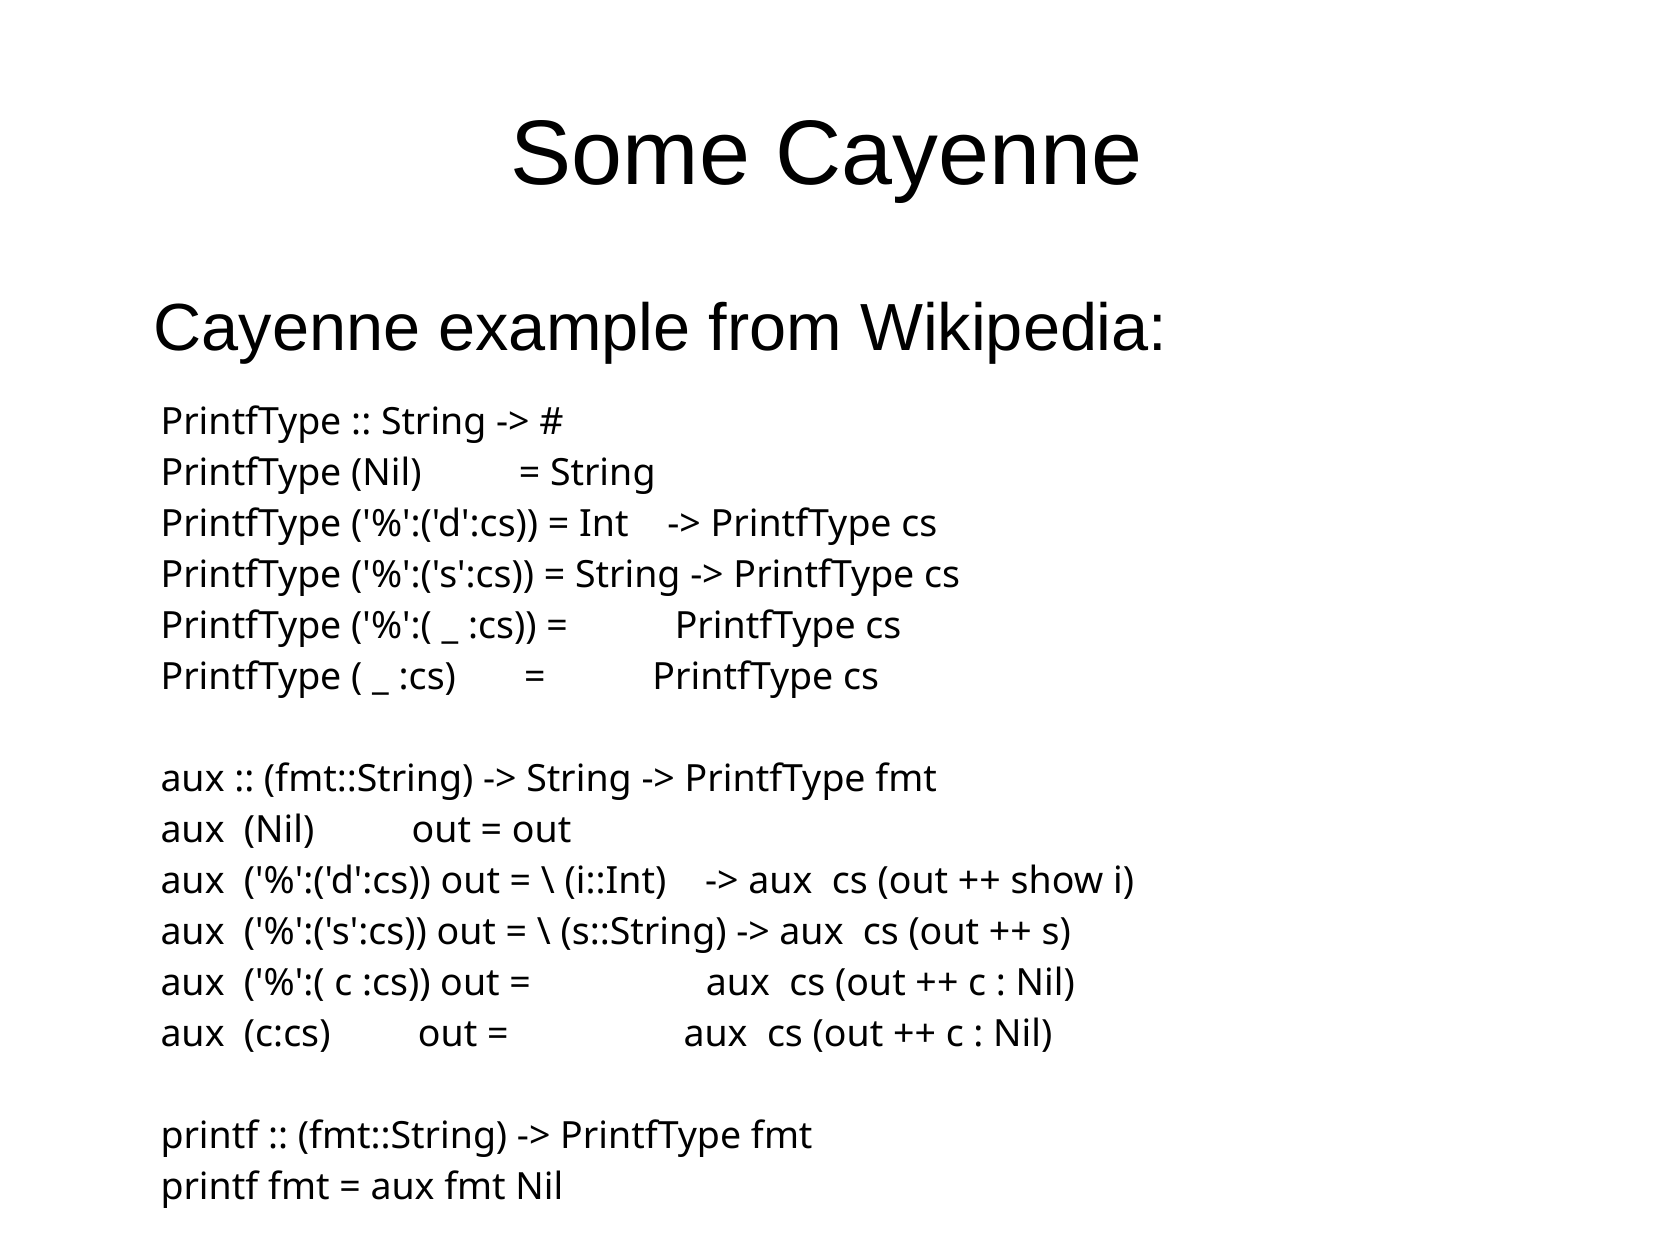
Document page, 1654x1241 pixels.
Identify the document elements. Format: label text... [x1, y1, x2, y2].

title Some Cayenne [82, 49, 1571, 257]
list Cayenne example from Wikipedia: PrintfType :: String -> # PrintfType (Nil) = String PrintfType ('%':('d':cs)) = Int -> PrintfType cs PrintfType ('%':('s':cs)) = String -> PrintfType cs PrintfType ('%':( _ :cs)) = PrintfType cs PrintfType ( _ :cs) = PrintfType cs aux :: (fmt::String) -> String -> PrintfType fmt aux (Nil) out = out aux ('%':('d':cs)) out = \ (i::Int) -> aux cs (out ++ show i) aux ('%':('s':cs)) out = \ (s::String) -> aux cs (out ++ s) aux ('%':( c :cs)) out = aux cs (out ++ c : Nil) aux (c:cs) out = aux cs (out ++ c : Nil) printf :: (fmt::String) -> PrintfType fmt printf fmt = aux fmt Nil [82, 290, 1571, 1123]
